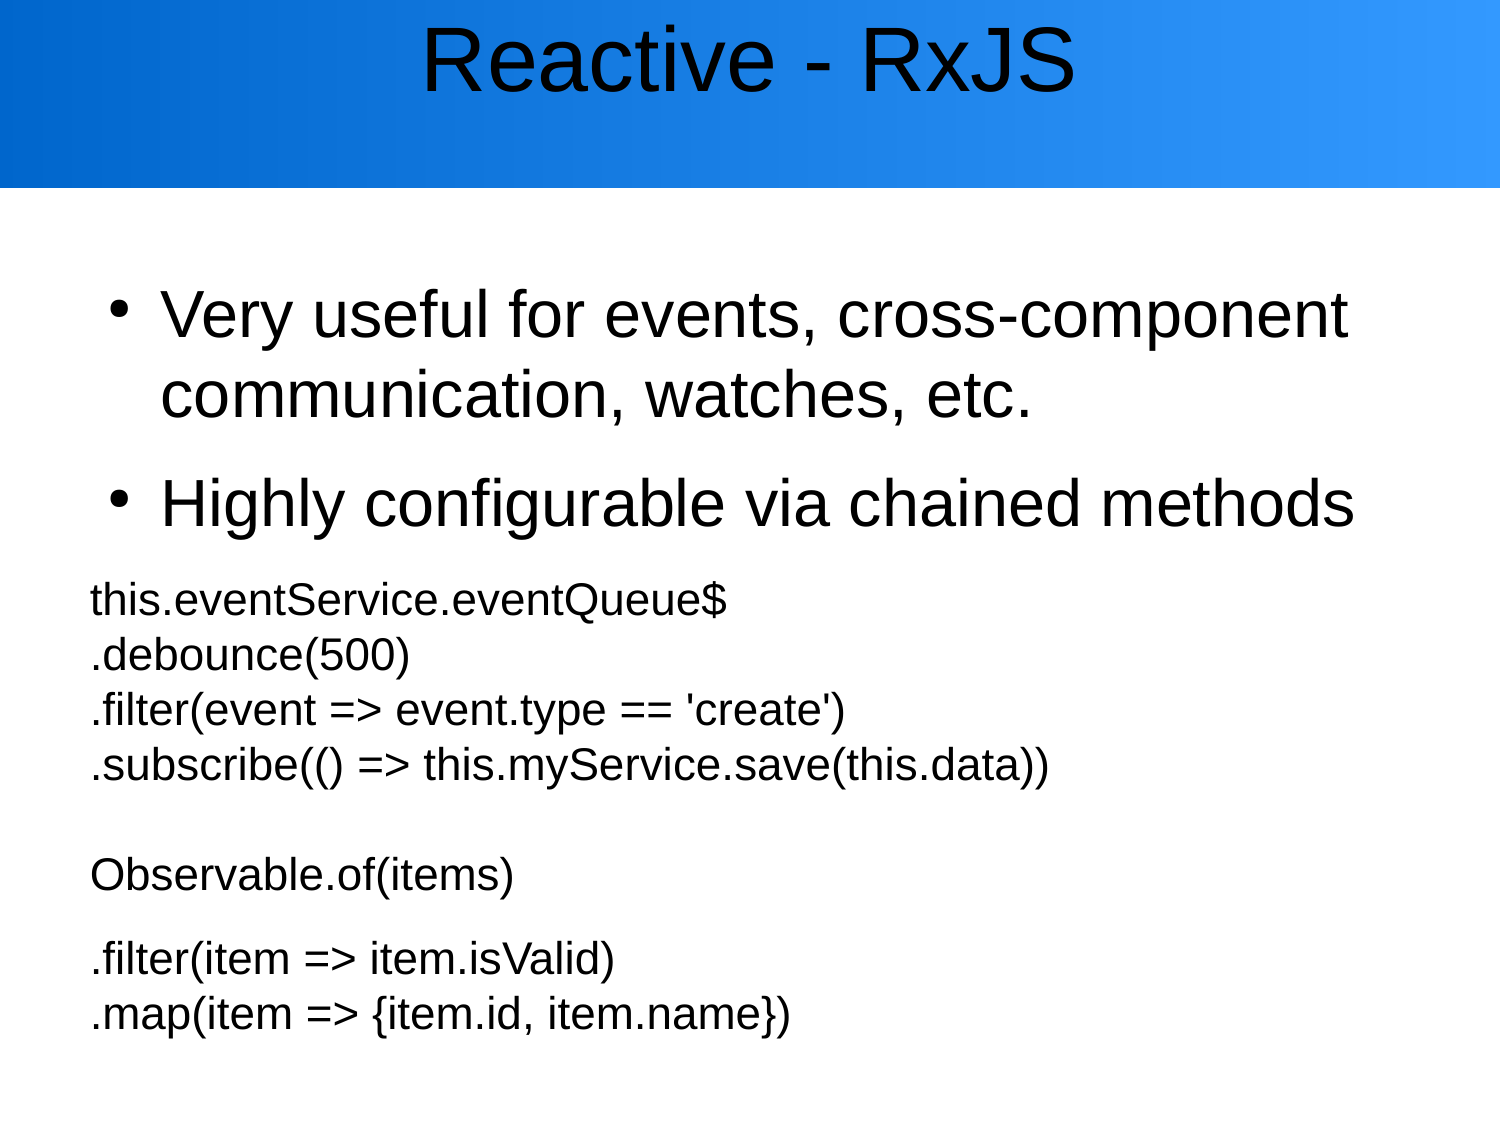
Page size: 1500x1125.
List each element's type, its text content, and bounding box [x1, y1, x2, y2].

title Reactive - RxJS [0, 0, 1500, 188]
list Very useful for events, cross-component communication, watches, etc. Highly configurable via chained methods this.eventService.eventQueue$ .debounce(500) .filter(event => event.type == 'create') .subscribe(() => this.myService.save(this.data)) Observable.of(items) .filter(item => item.isValid) .map(item => {item.id, item.name}) [75, 263, 1425, 1083]
